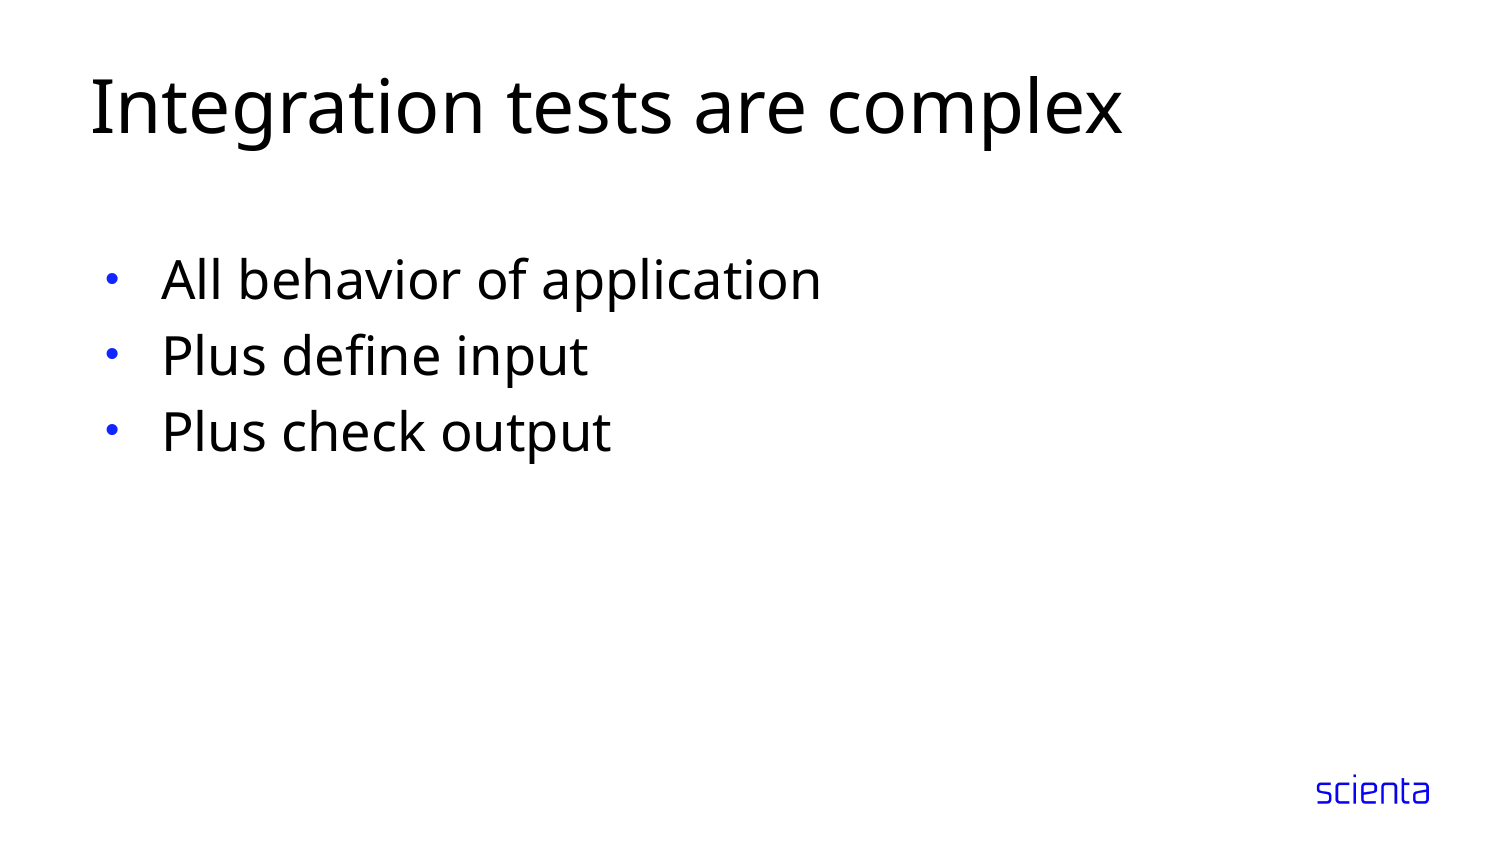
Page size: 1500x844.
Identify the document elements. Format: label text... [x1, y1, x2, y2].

title Integration tests are complex [75, 33, 1425, 175]
list All behavior of application Plus define input Plus check output [90, 238, 1441, 796]
picture [1313, 796, 1432, 806]
